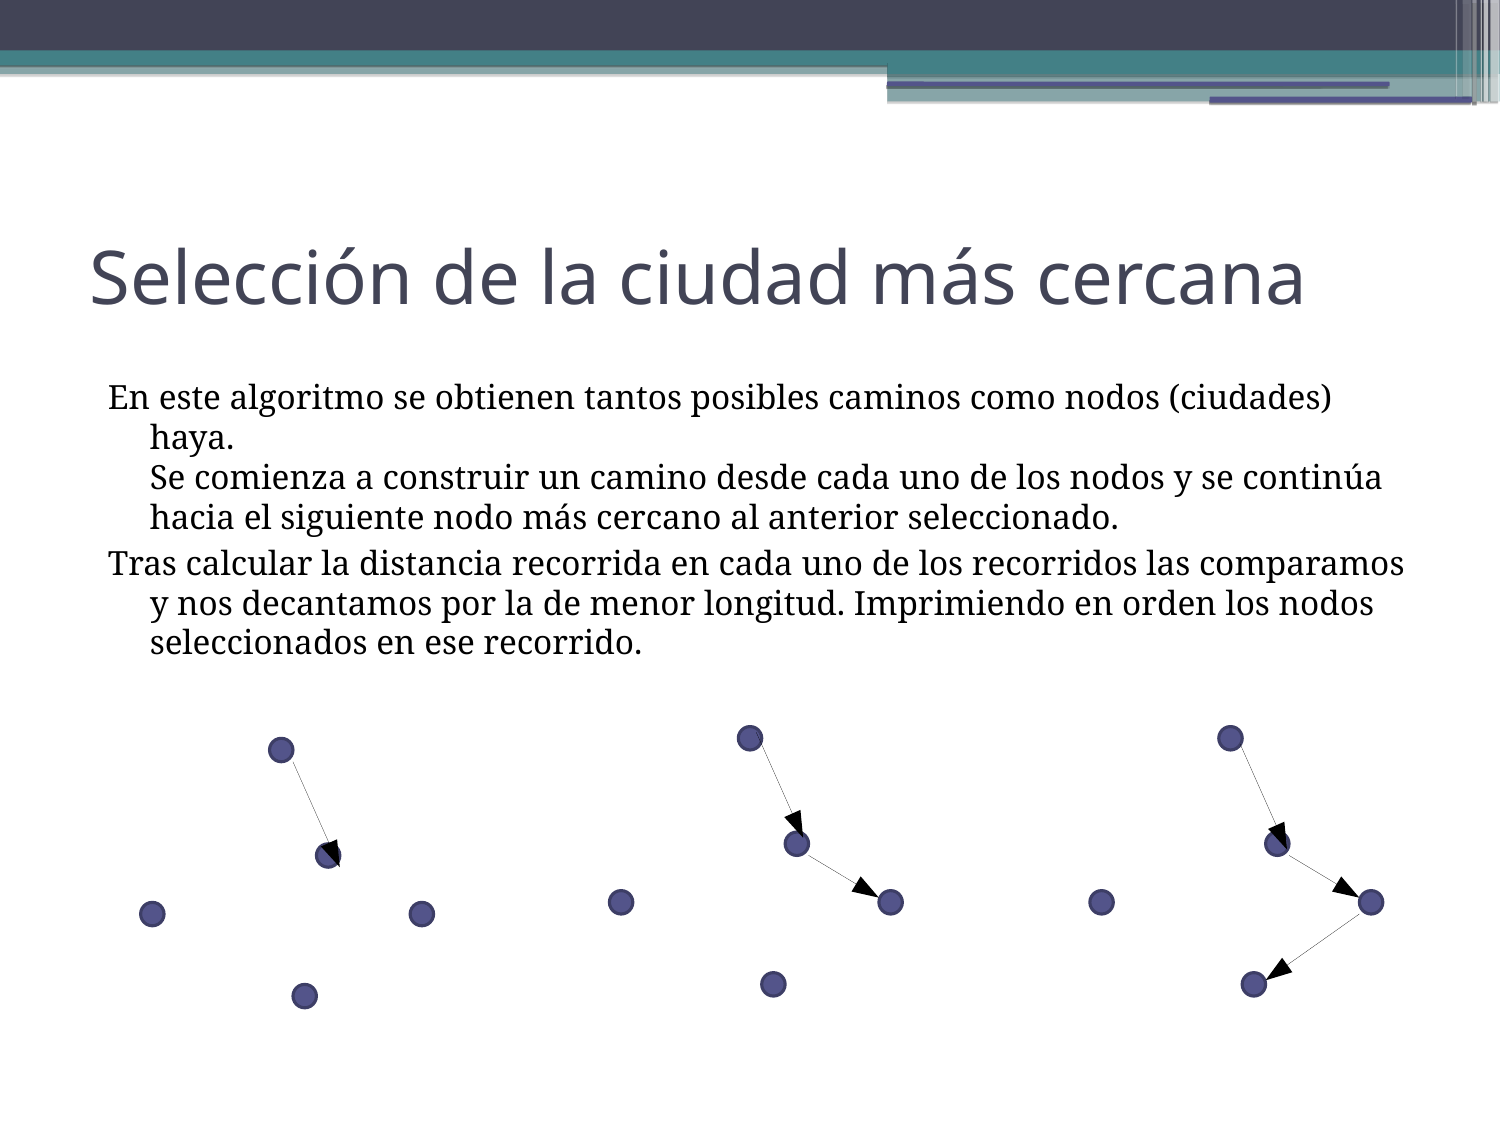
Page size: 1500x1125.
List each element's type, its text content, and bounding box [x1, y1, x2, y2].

text_box [1089, 890, 1114, 915]
title Selección de la ciudad más cercana [75, 187, 1425, 363]
text_box [738, 726, 762, 751]
text_box [761, 972, 786, 997]
text_box [1242, 972, 1266, 997]
text_box [1218, 726, 1243, 751]
text_box [1265, 833, 1288, 856]
text_box [316, 847, 336, 868]
text_box [140, 902, 165, 926]
text_box [785, 832, 809, 856]
text_box [269, 738, 293, 762]
text_box [1286, 835, 1290, 849]
text_box [292, 984, 317, 1008]
text_box [1359, 890, 1383, 915]
text_box [410, 902, 434, 926]
list En este algoritmo se obtienen tantos posibles caminos como nodos (ciudades) haya. Se comienza a construir un camino desde cada uno de los nodos y se continúa hacia el siguiente nodo más cercano al anterior seleccionado. Tras calcular la distancia recorrida en cada uno de los recorridos las comparamos y nos decantamos por la de menor longitud. Imprimiendo en orden los nodos seleccionados en ese recorrido. [75, 368, 1425, 1079]
text_box [609, 890, 633, 915]
text_box [878, 890, 903, 915]
